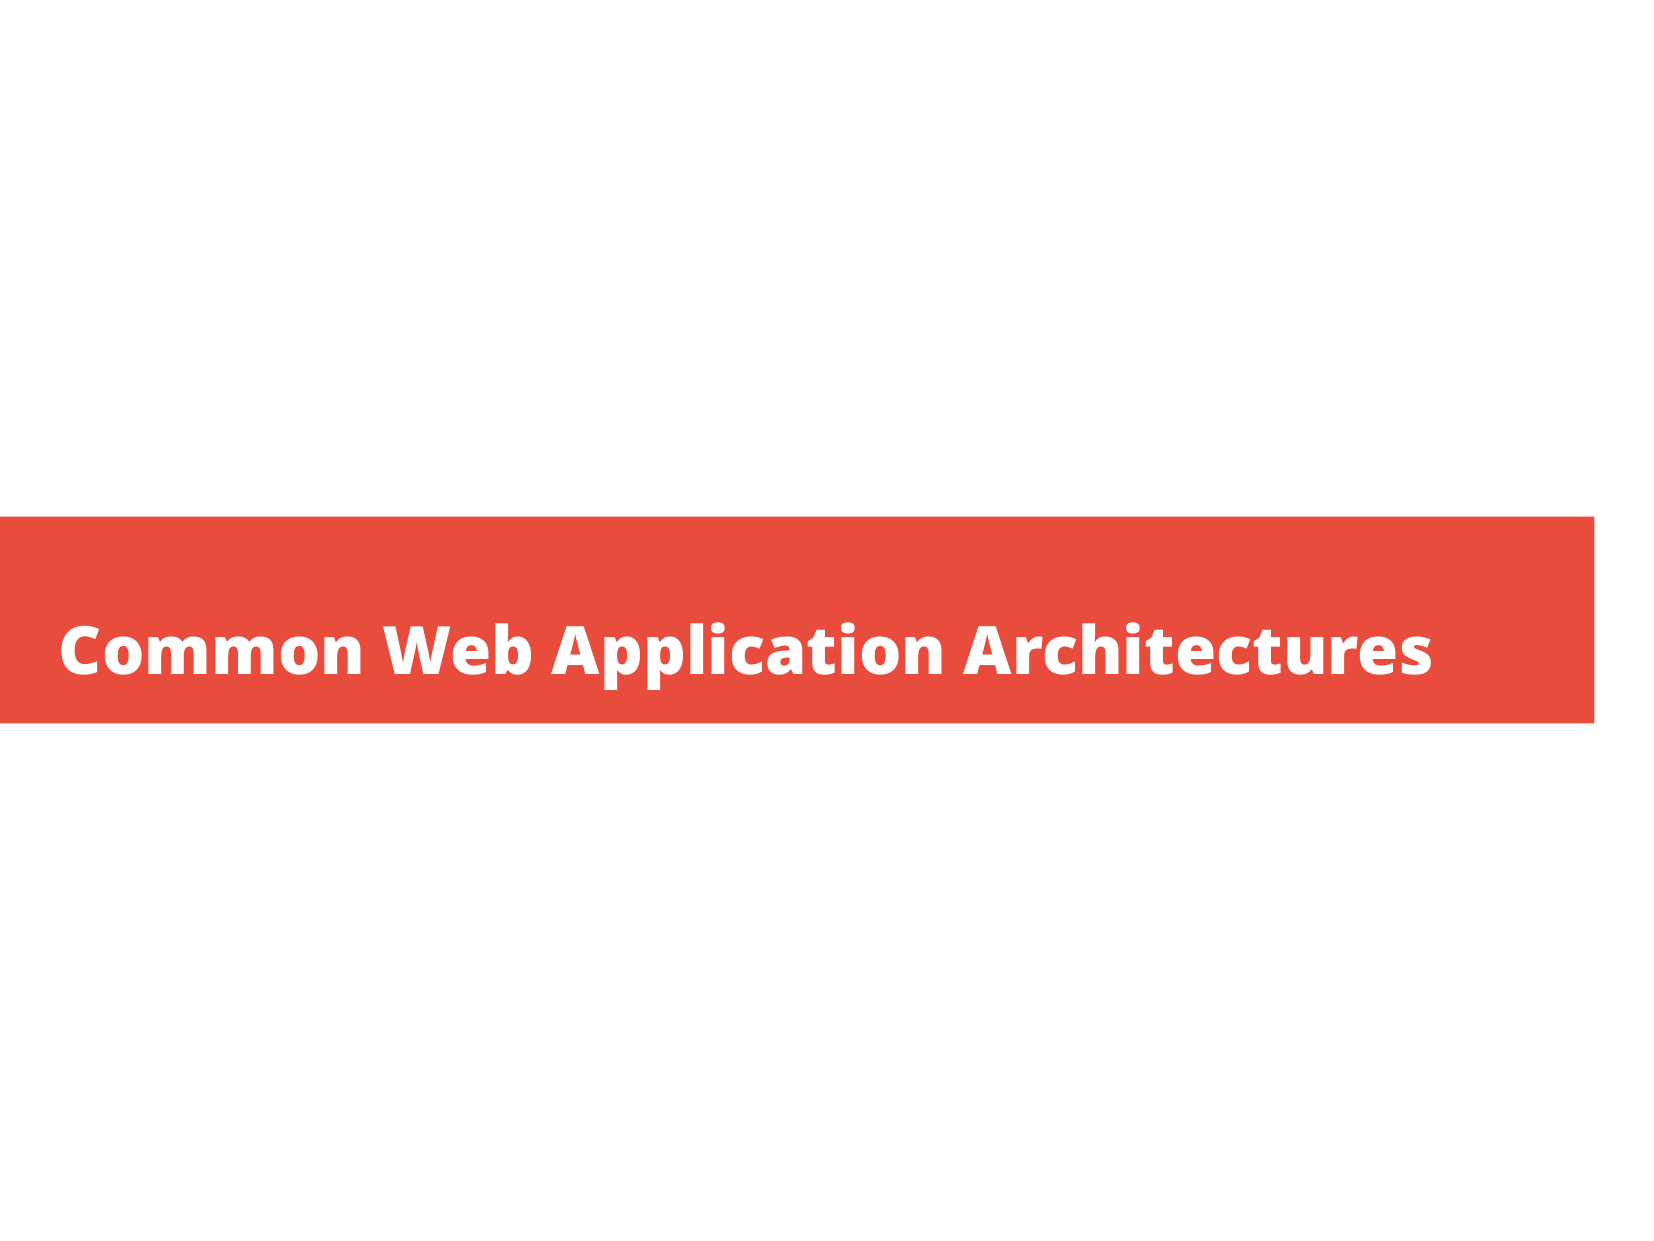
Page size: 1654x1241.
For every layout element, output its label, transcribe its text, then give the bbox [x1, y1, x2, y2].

title Common Web Application Architectures [59, 546, 1595, 694]
